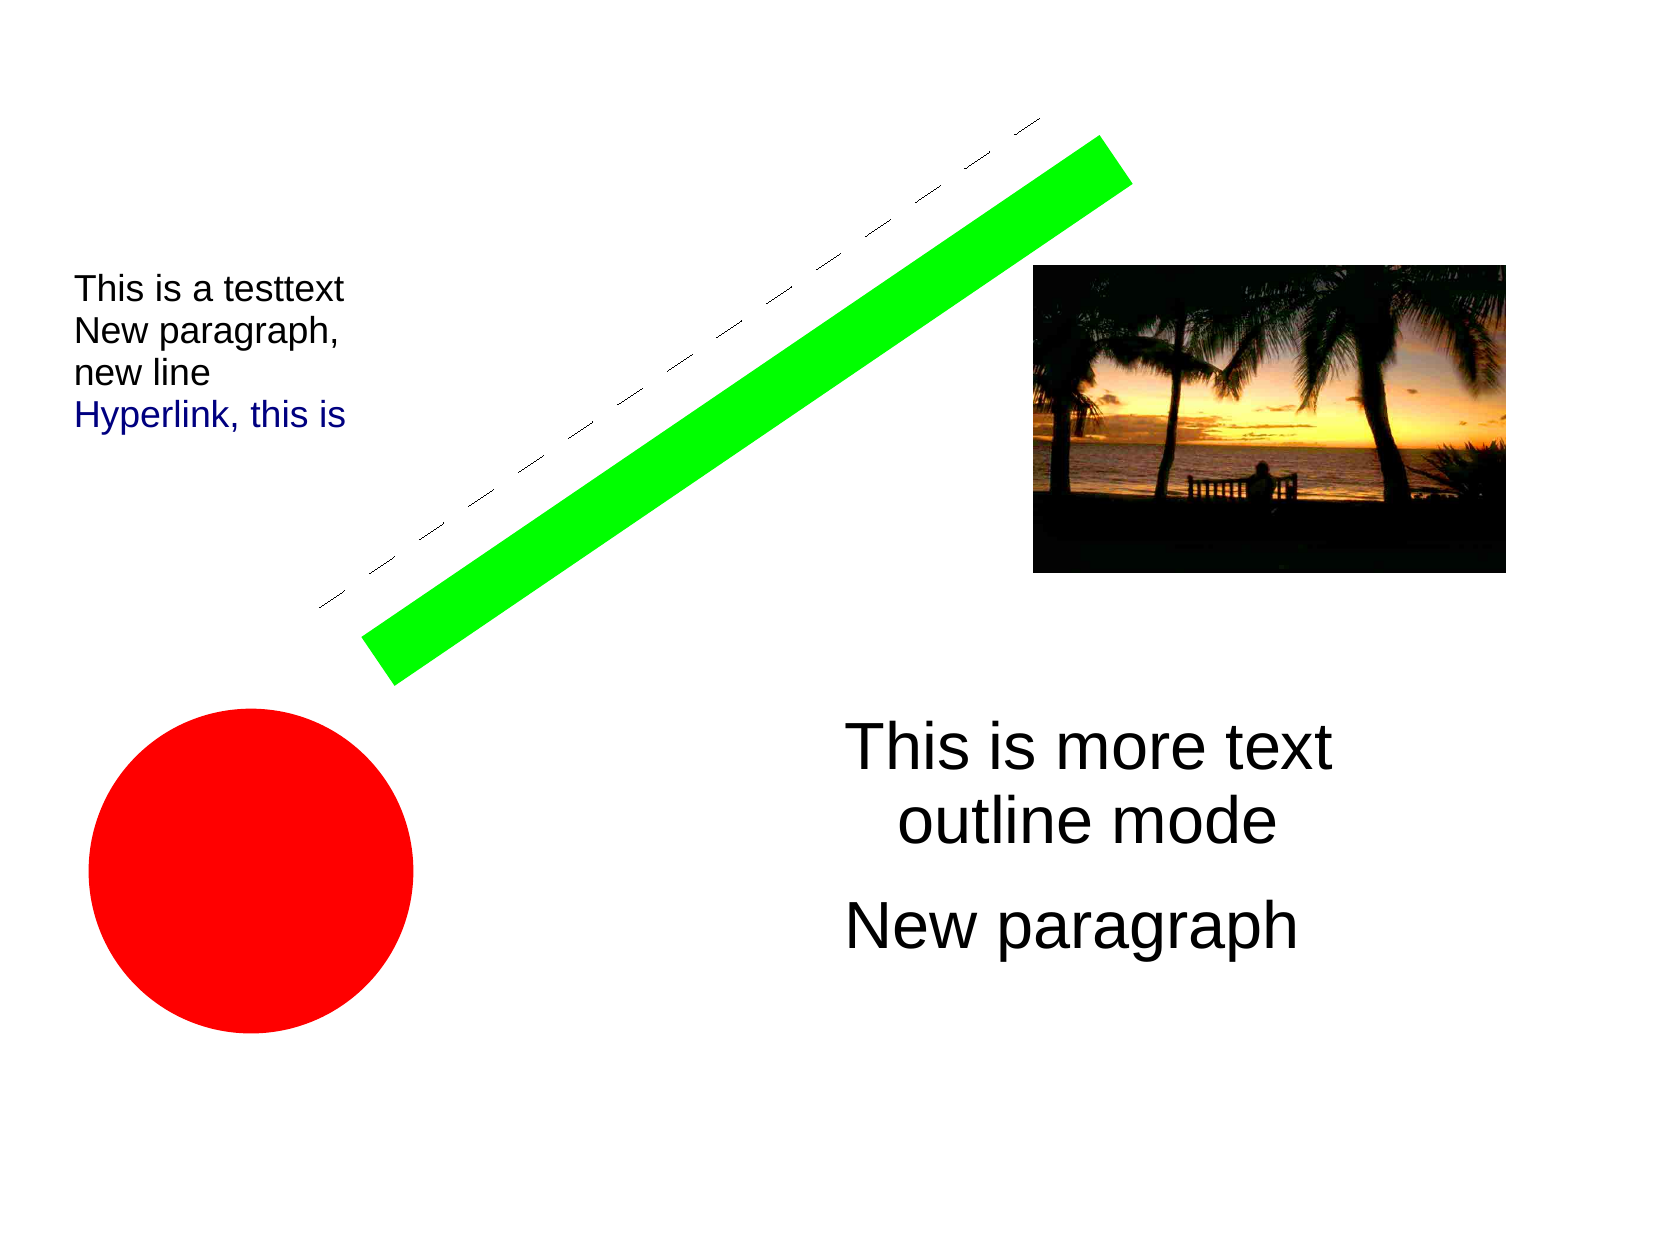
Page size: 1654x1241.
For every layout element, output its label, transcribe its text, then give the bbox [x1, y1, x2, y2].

picture [1033, 265, 1506, 573]
list This is more text outline mode New paragraph [826, 708, 1512, 1010]
text_box This is a testtext New paragraph, new line Hyperlink, this is [59, 259, 361, 443]
text_box [88, 708, 414, 1034]
